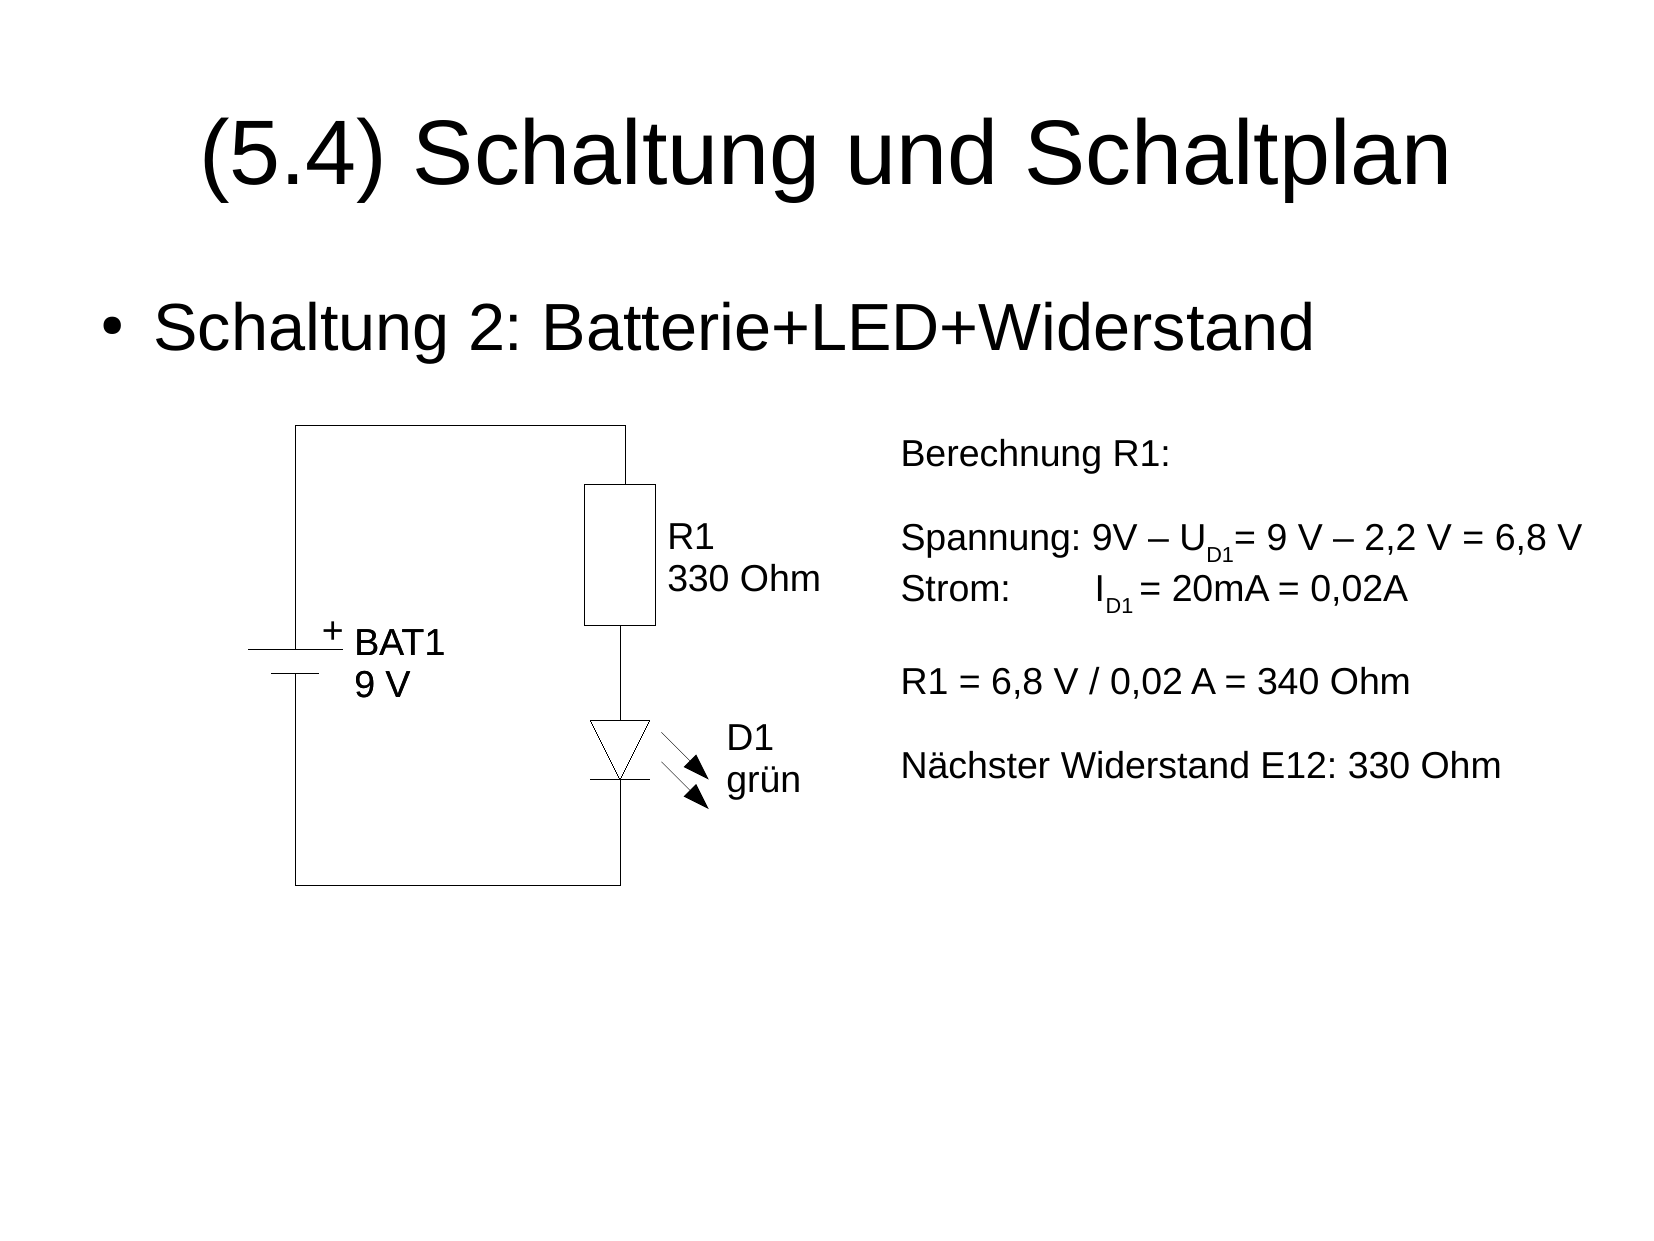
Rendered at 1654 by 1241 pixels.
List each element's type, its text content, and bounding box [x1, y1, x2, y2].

text_box D1 grün [711, 708, 817, 808]
list Schaltung 2: Batterie+LED+Widerstand [82, 290, 1571, 1010]
text_box + [307, 602, 359, 660]
text_box R1 330 Ohm [652, 507, 837, 607]
text_box BAT1 9 V [339, 614, 461, 714]
title (5.4) Schaltung und Schaltplan [82, 49, 1571, 257]
text_box Berechnung R1: Spannung: 9V – UD1= 9 V – 2,2 V = 6,8 V Strom: ID1 = 20mA = 0,02A R1 = 6,8 V / 0,02 A = 340 Ohm Nächster Widerstand E12: 330 Ohm [885, 425, 1598, 794]
